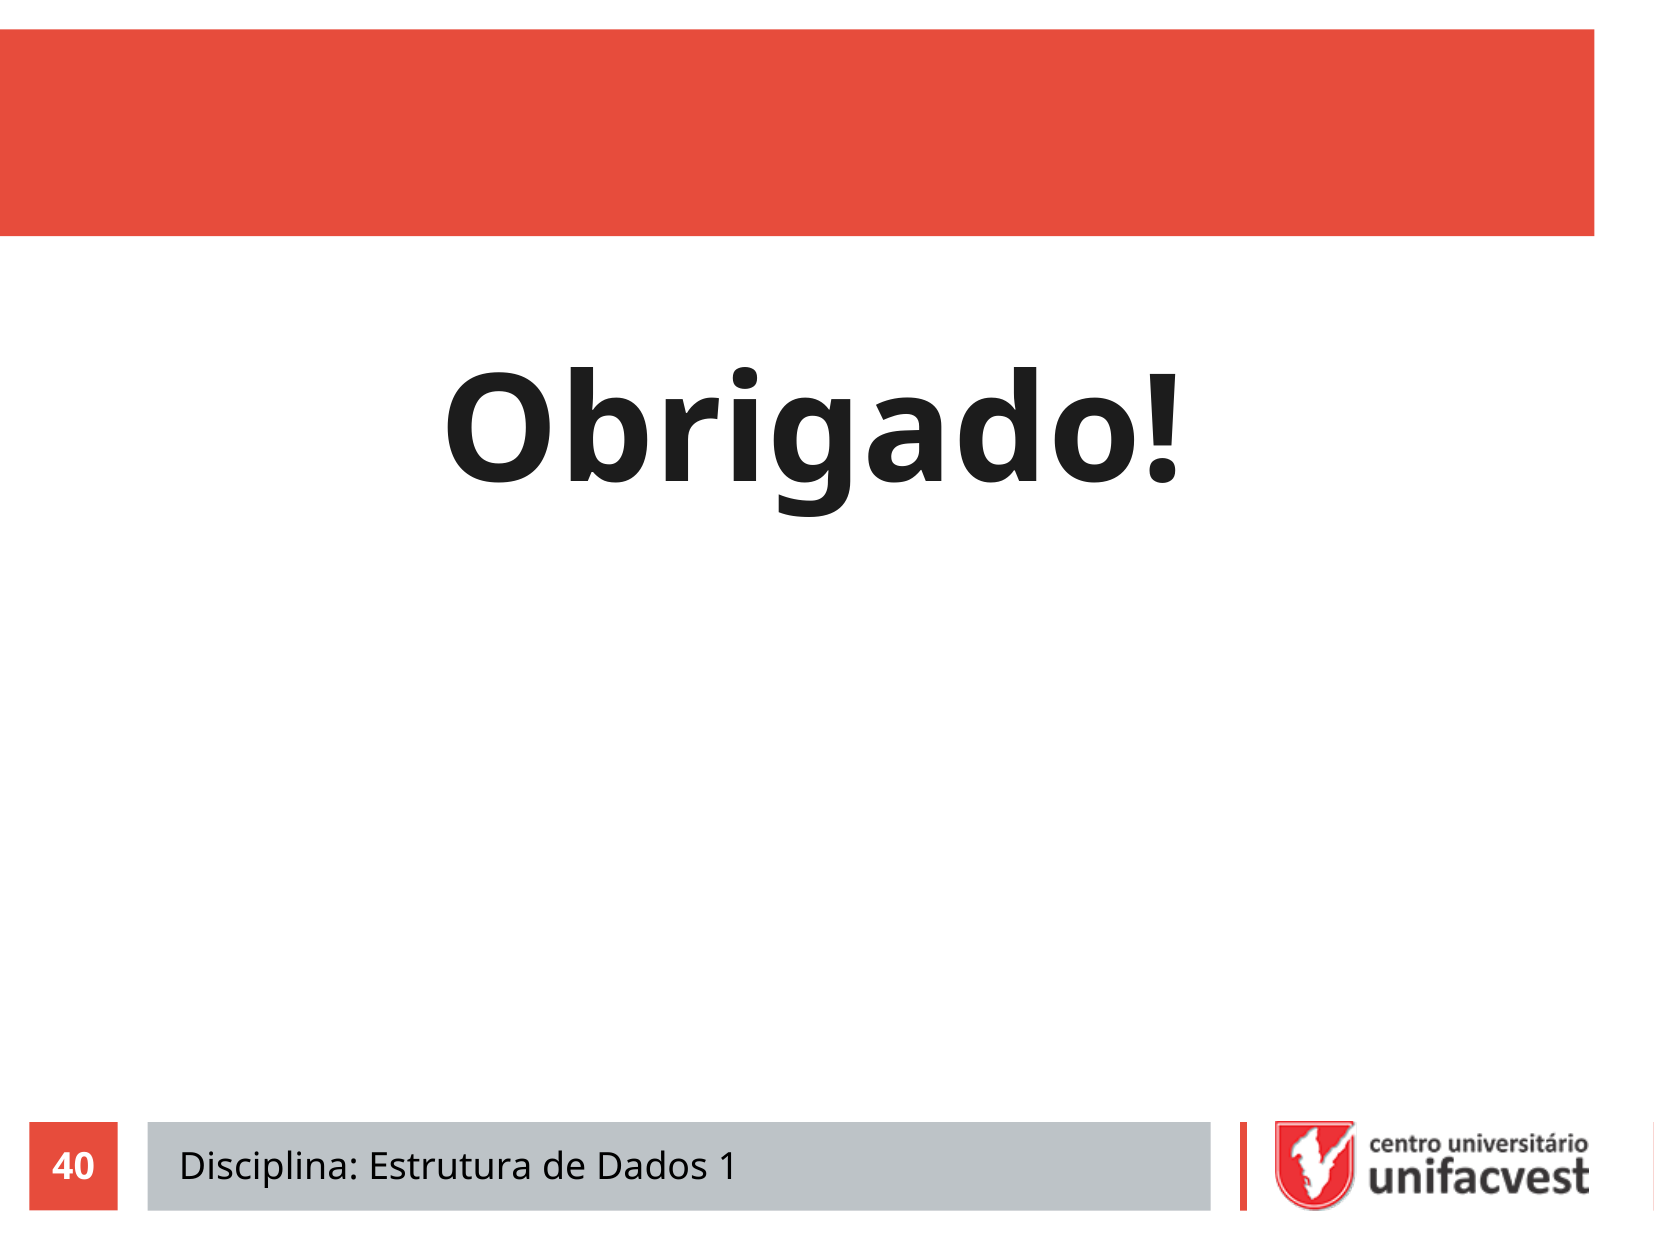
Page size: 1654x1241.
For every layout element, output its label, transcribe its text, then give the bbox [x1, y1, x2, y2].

text_box [1248, 1120, 1654, 1212]
list Obrigado! [59, 324, 1566, 1093]
text_box Disciplina: Estrutura de Dados 1 [164, 1132, 1214, 1196]
picture [1275, 1121, 1589, 1211]
